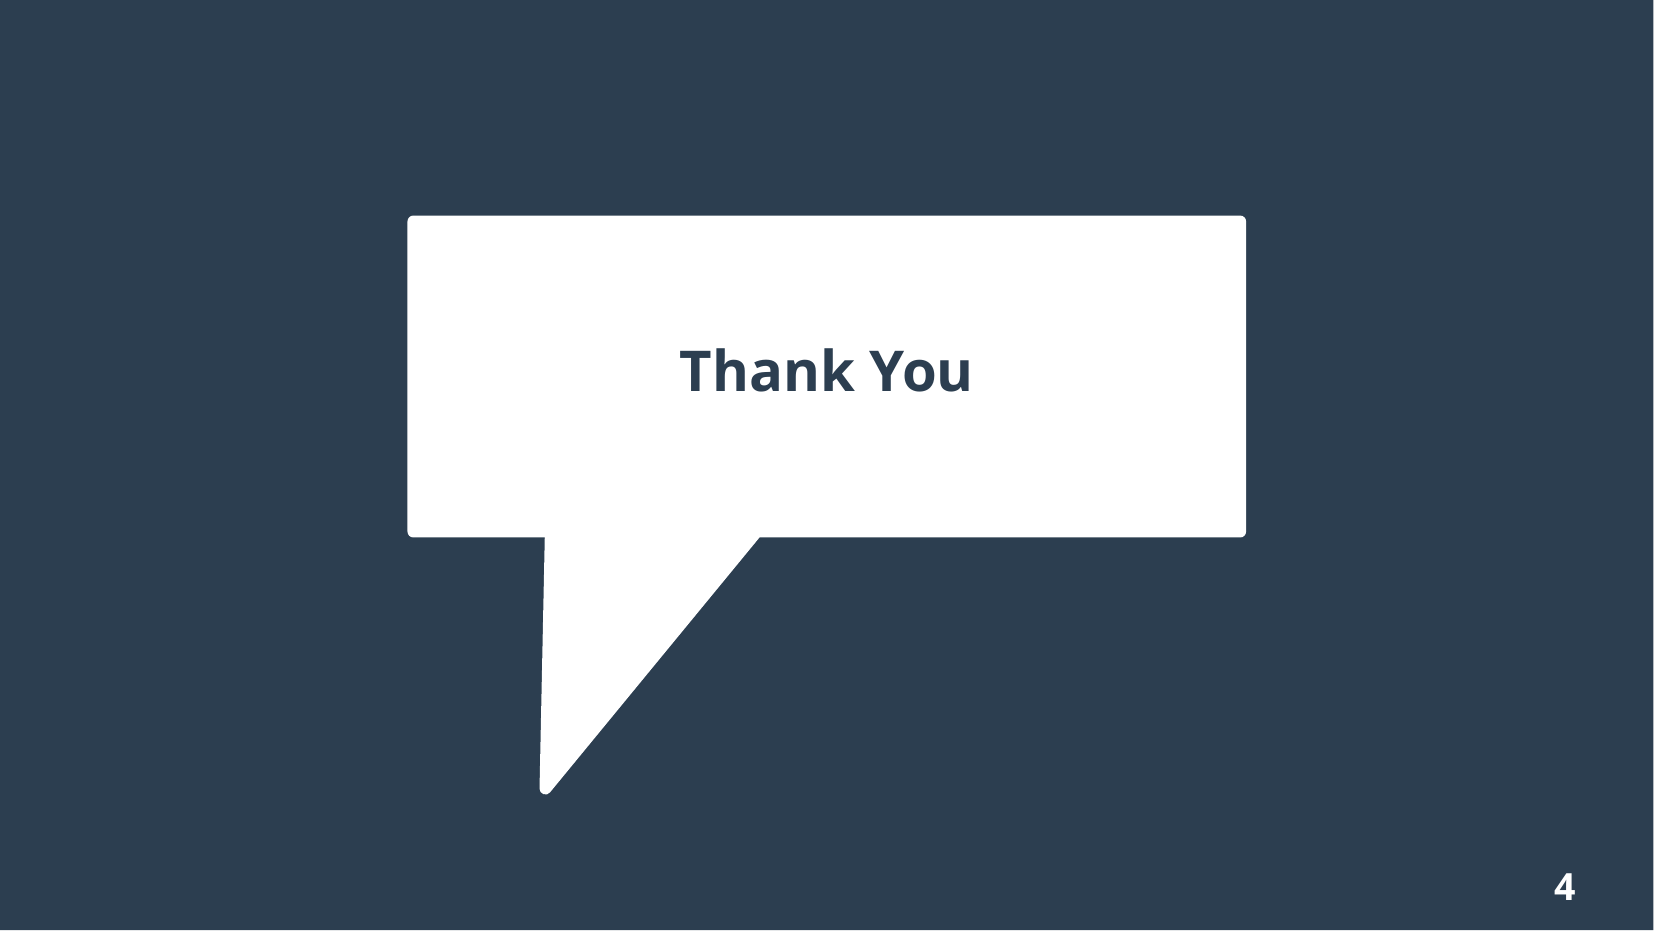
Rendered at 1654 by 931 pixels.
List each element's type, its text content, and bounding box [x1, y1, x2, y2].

title Thank You [442, 236, 1211, 502]
